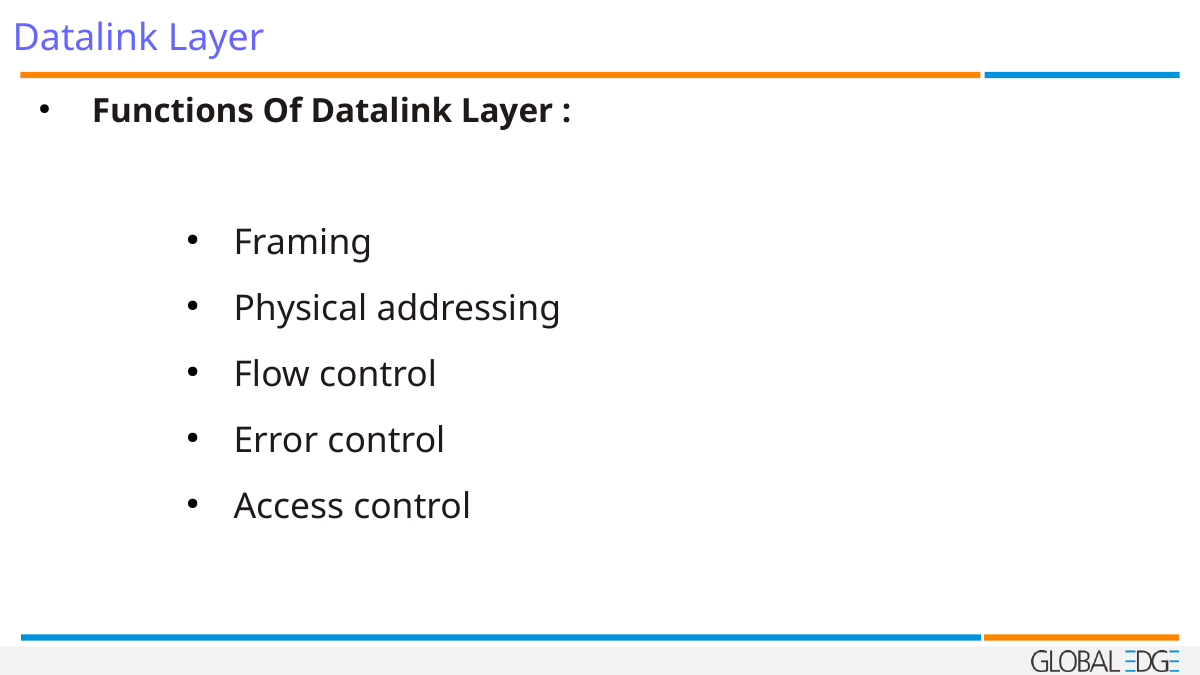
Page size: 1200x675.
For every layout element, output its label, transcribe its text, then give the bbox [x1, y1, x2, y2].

picture [1031, 650, 1179, 672]
title Datalink Layer [12, 9, 1088, 63]
list Functions Of Datalink Layer : Framing Physical addressing Flow control Error control Access control [21, 86, 1182, 627]
